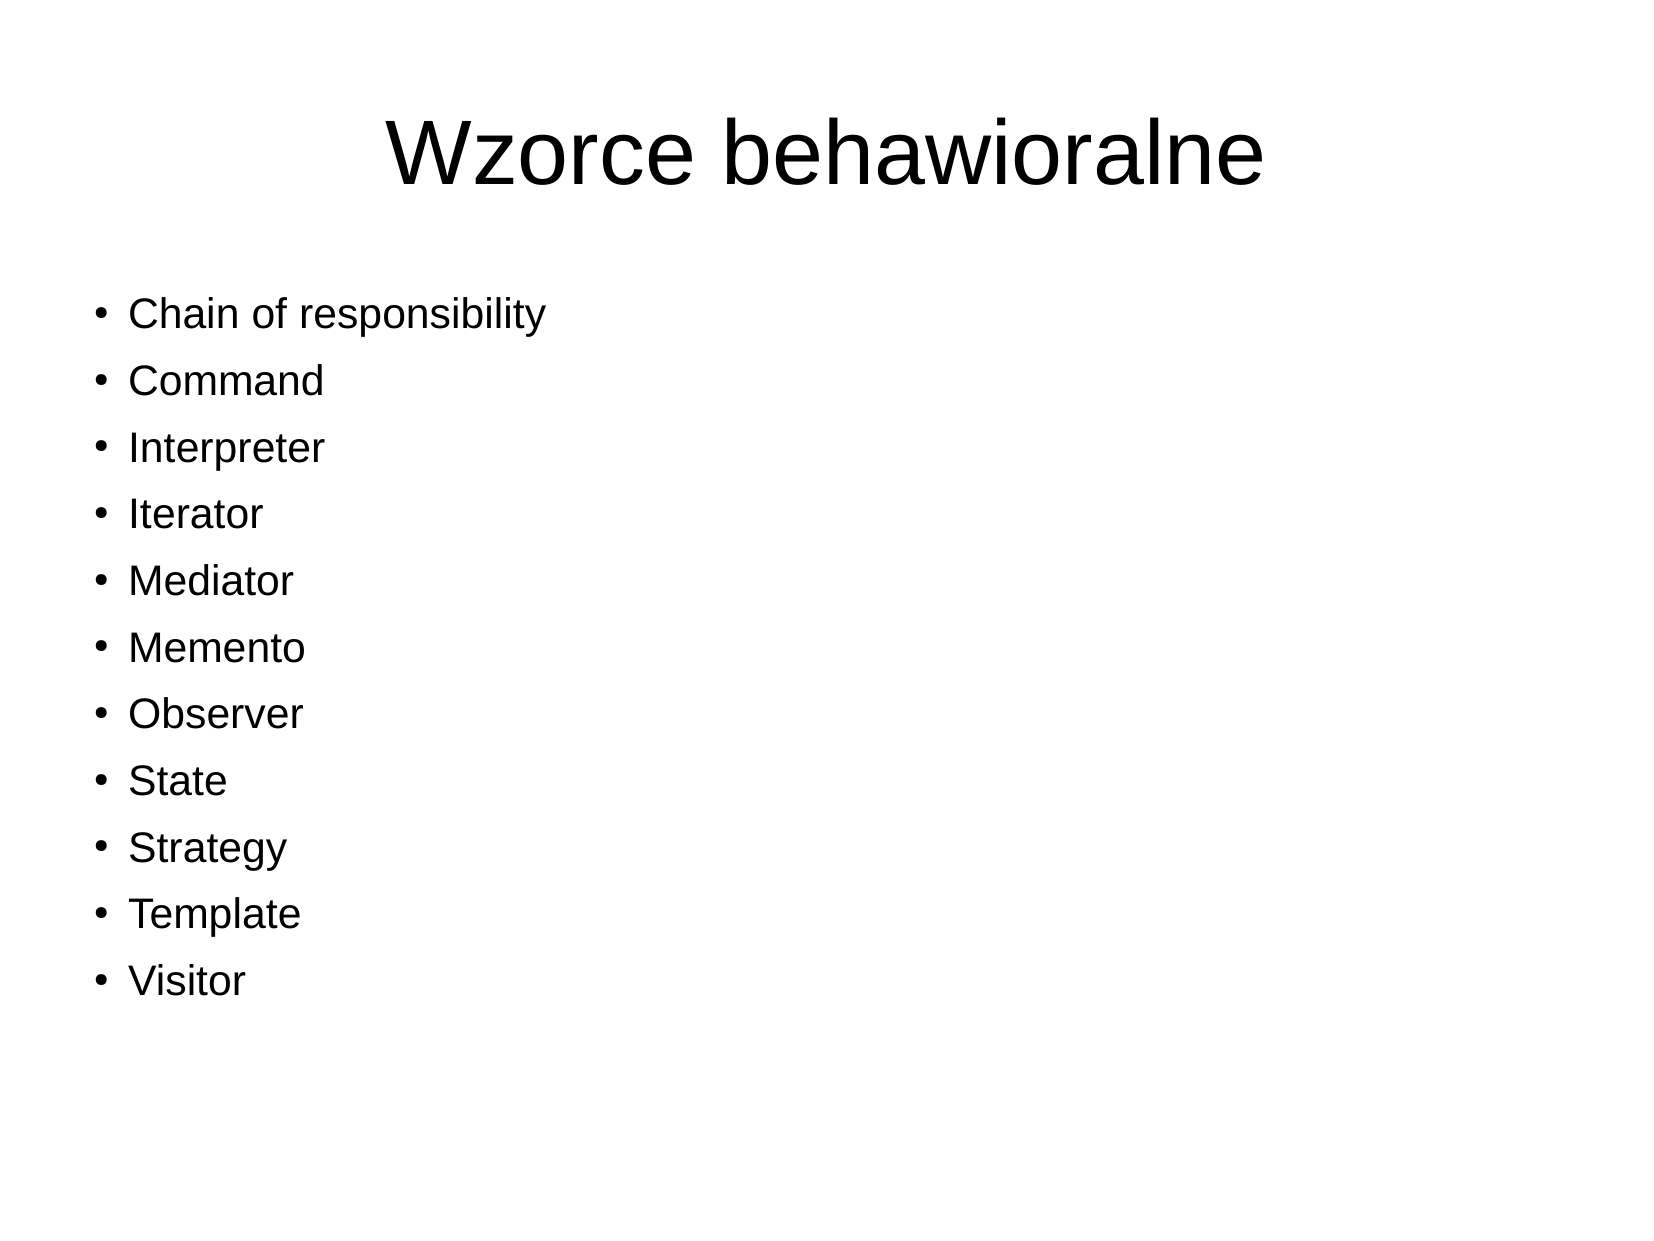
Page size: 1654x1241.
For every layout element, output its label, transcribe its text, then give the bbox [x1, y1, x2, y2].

title Wzorce behawioralne [82, 49, 1571, 257]
list Chain of responsibility Command Interpreter Iterator Mediator Memento Observer State Strategy Template Visitor [82, 290, 1571, 1010]
